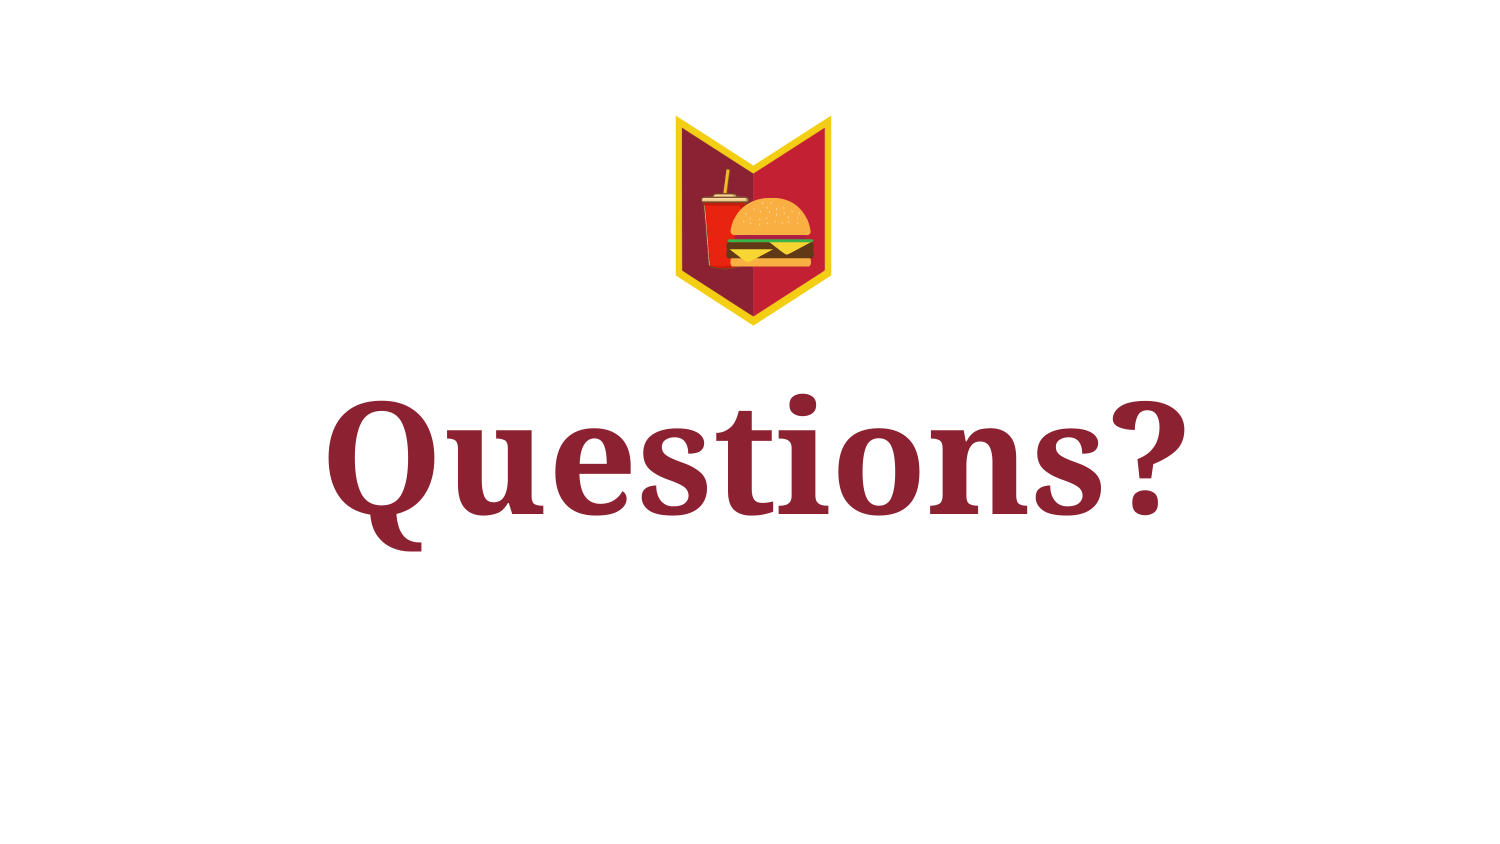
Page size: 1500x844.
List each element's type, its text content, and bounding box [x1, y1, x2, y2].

text_box Questions? [246, 343, 1269, 561]
picture [627, 94, 877, 343]
